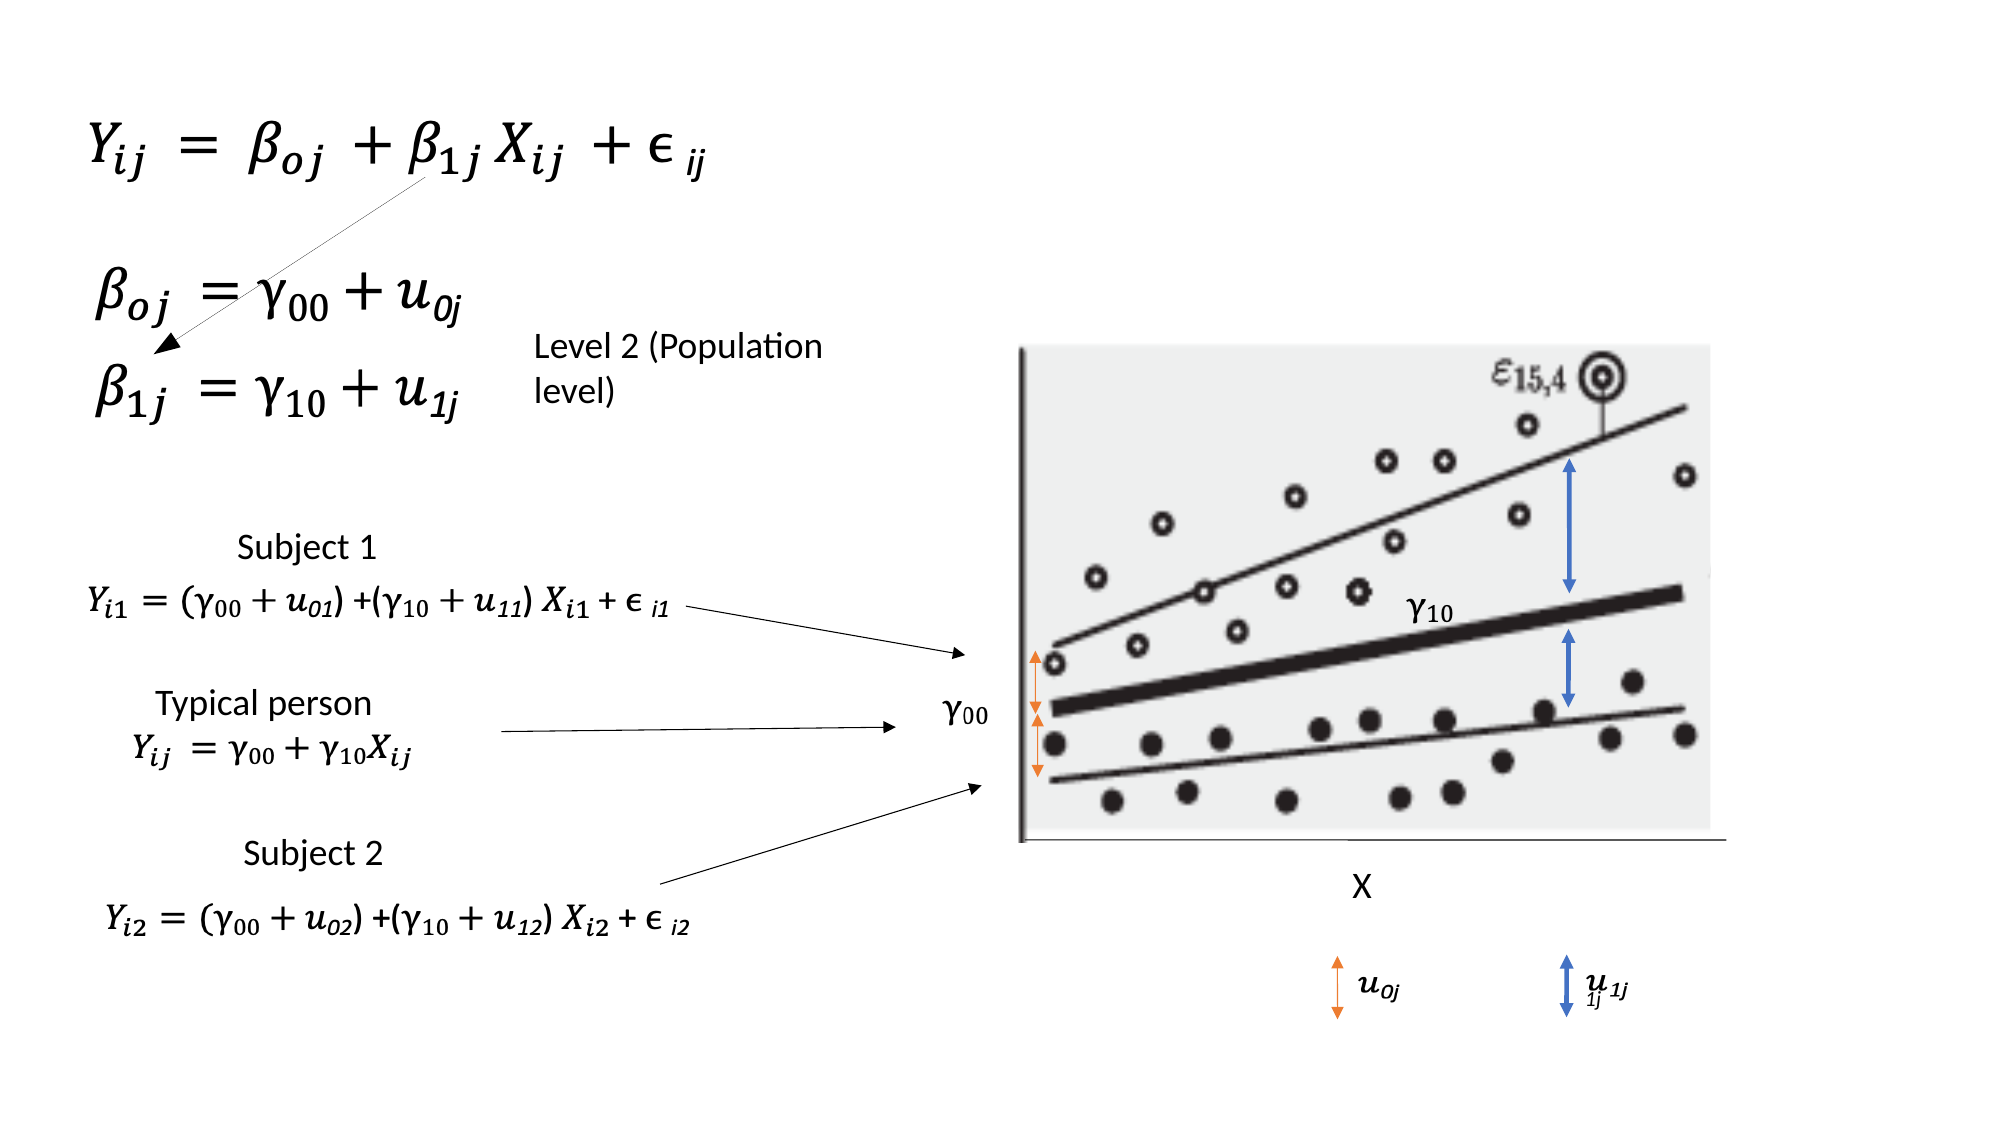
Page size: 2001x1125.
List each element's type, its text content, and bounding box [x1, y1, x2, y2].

text_box [1389, 574, 1470, 636]
text_box Level 2 (Population level) [519, 313, 905, 419]
text_box X [1337, 853, 1414, 914]
text_box [1340, 954, 1488, 1016]
text_box 1j [1570, 1013, 1718, 1019]
text_box Typical person [140, 671, 494, 731]
text_box [69, 565, 689, 671]
picture [1018, 339, 1711, 843]
text_box [89, 881, 709, 1037]
text_box [1570, 952, 1718, 1013]
text_box [67, 97, 760, 502]
text_box [891, 676, 1039, 737]
text_box [110, 716, 440, 781]
text_box Subject 2 [228, 820, 582, 881]
text_box Subject 1 [222, 514, 576, 565]
